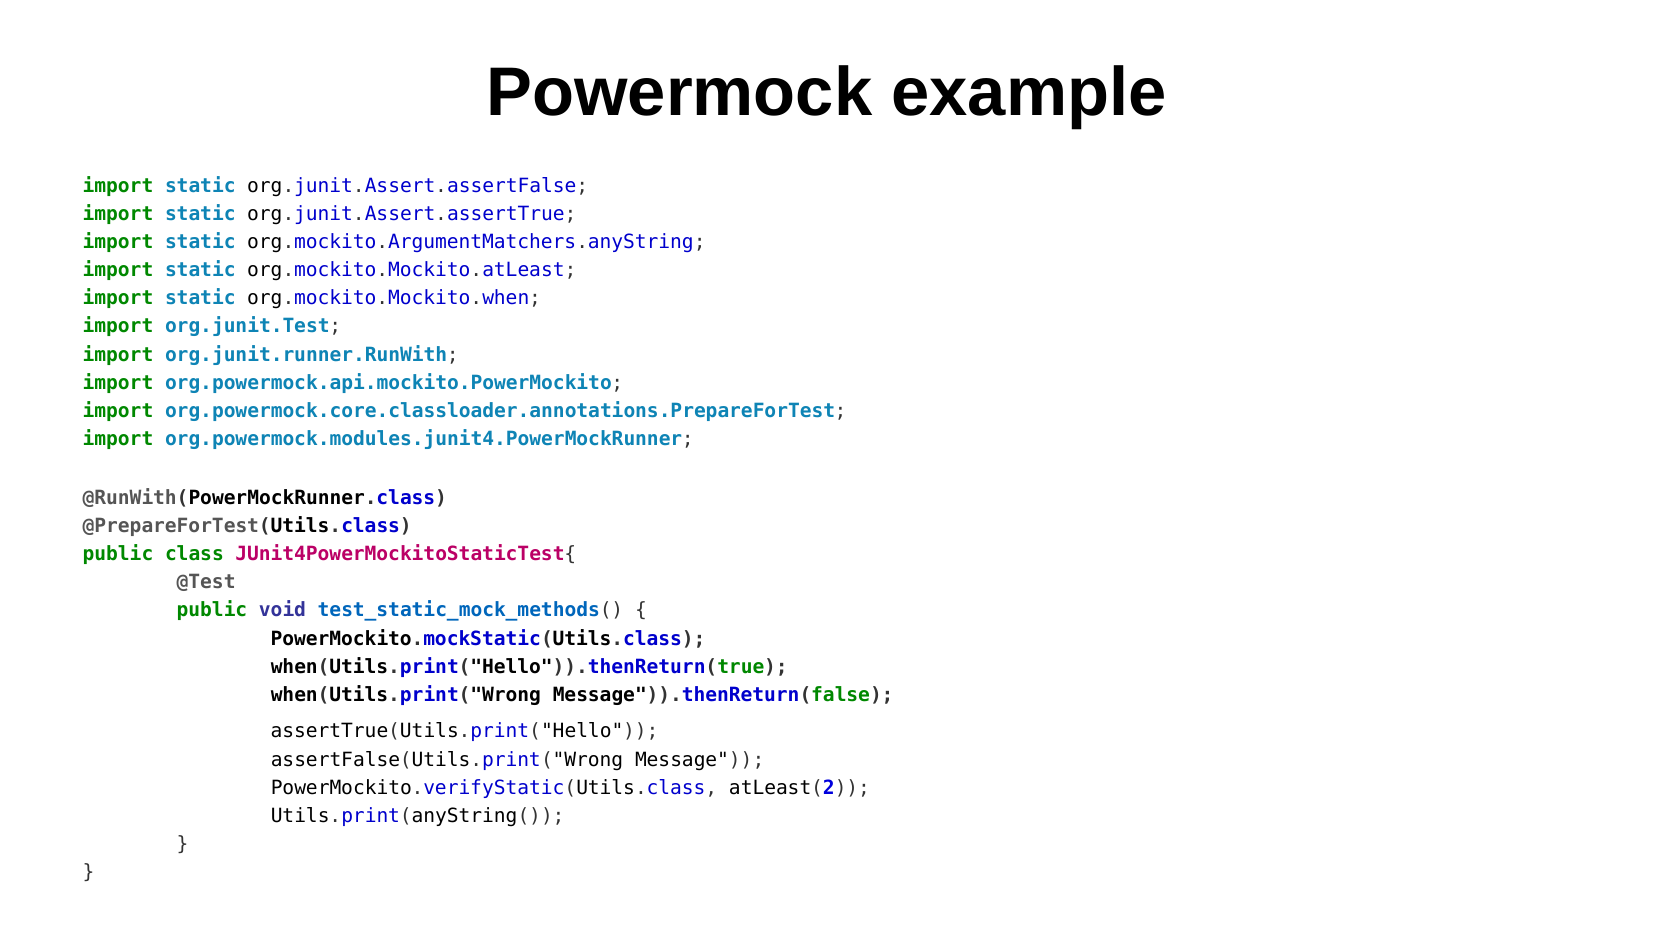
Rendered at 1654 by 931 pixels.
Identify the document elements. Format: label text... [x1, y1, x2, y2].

list import static org.junit.Assert.assertFalse; import static org.junit.Assert.assertTrue; import static org.mockito.ArgumentMatchers.anyString; import static org.mockito.Mockito.atLeast; import static org.mockito.Mockito.when; import org.junit.Test; import org.junit.runner.RunWith; import org.powermock.api.mockito.PowerMockito; import org.powermock.core.classloader.annotations.PrepareForTest; import org.powermock.modules.junit4.PowerMockRunner; @RunWith(PowerMockRunner.class) @PrepareForTest(Utils.class) public class JUnit4PowerMockitoStaticTest{ @Test public void test_static_mock_methods() { PowerMockito.mockStatic(Utils.class); when(Utils.print("Hello")).thenReturn(true); when(Utils.print("Wrong Message")).thenReturn(false); assertTrue(Utils.print("Hello")); assertFalse(Utils.print("Wrong Message")); PowerMockito.verifyStatic(Utils.class, atLeast(2)); Utils.print(anyString()); } } [82, 168, 1538, 889]
title Powermock example [82, 37, 1571, 147]
